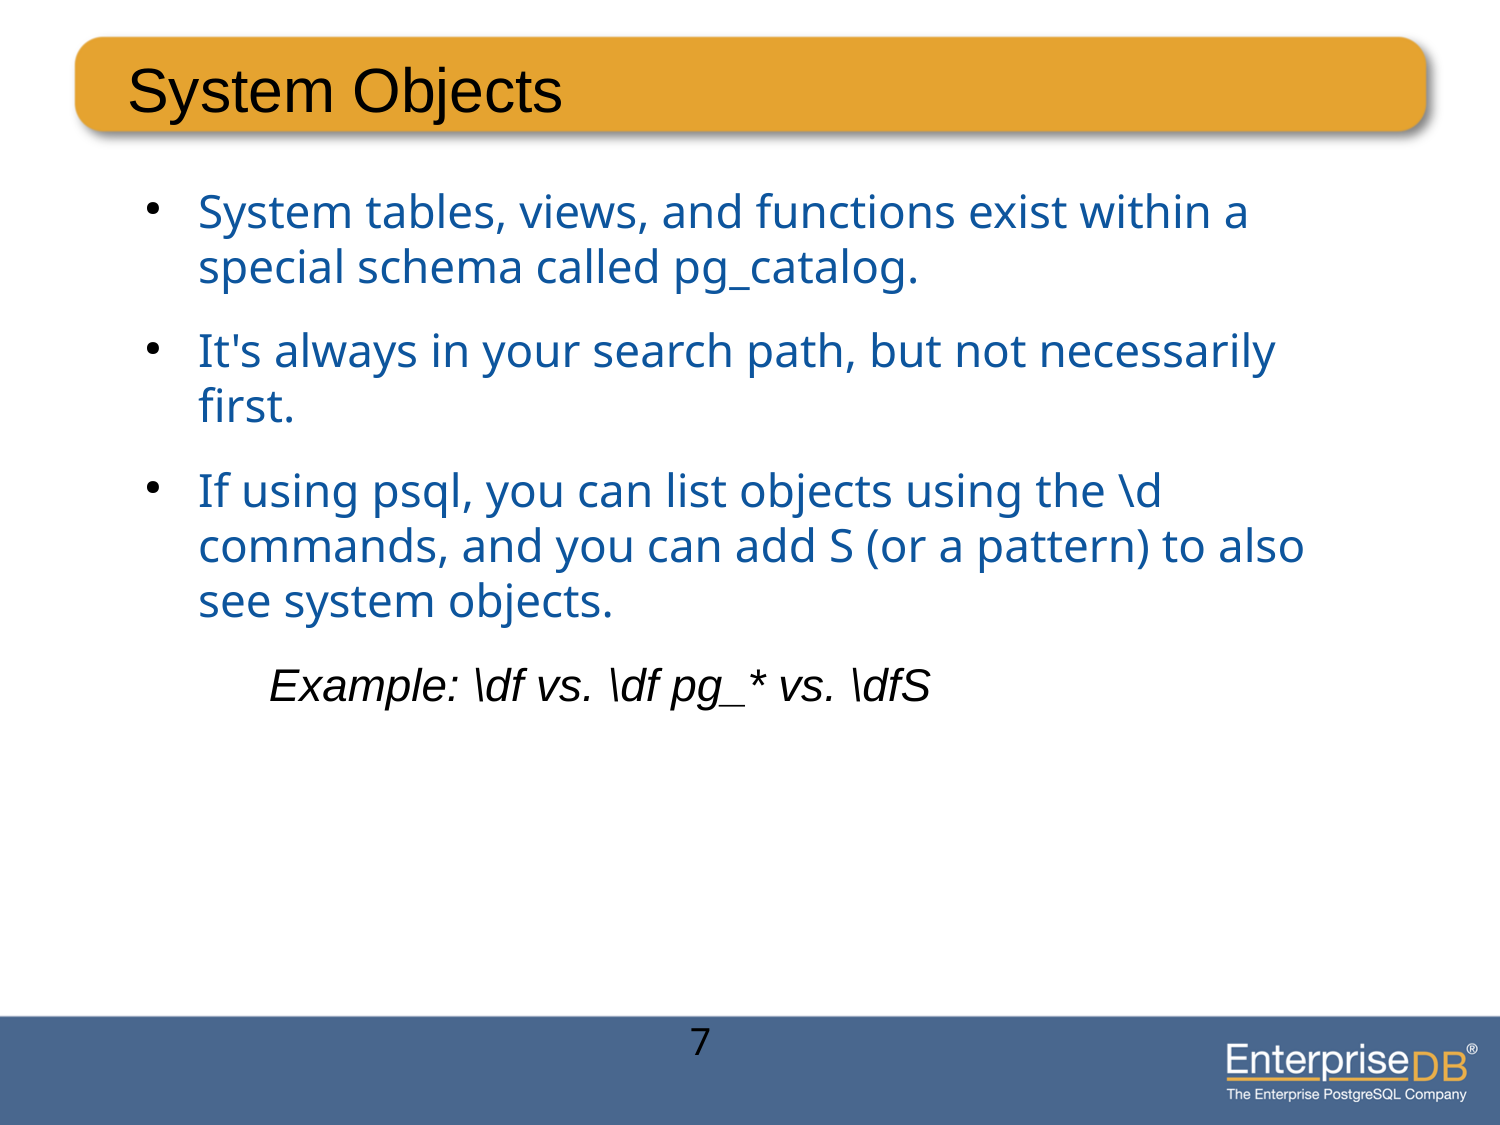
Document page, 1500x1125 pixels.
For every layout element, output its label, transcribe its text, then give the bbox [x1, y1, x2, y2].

title System Objects [112, 37, 1388, 138]
picture [0, 0, 1500, 1125]
slide_number <number> [675, 1010, 825, 1125]
list System tables, views, and functions exist within a special schema called pg_catalog. It's always in your search path, but not necessarily first. If using psql, you can list objects using the \d commands, and you can add S (or a pattern) to also see system objects. Example: \df vs. \df pg_* vs. \dfS [112, 174, 1388, 963]
